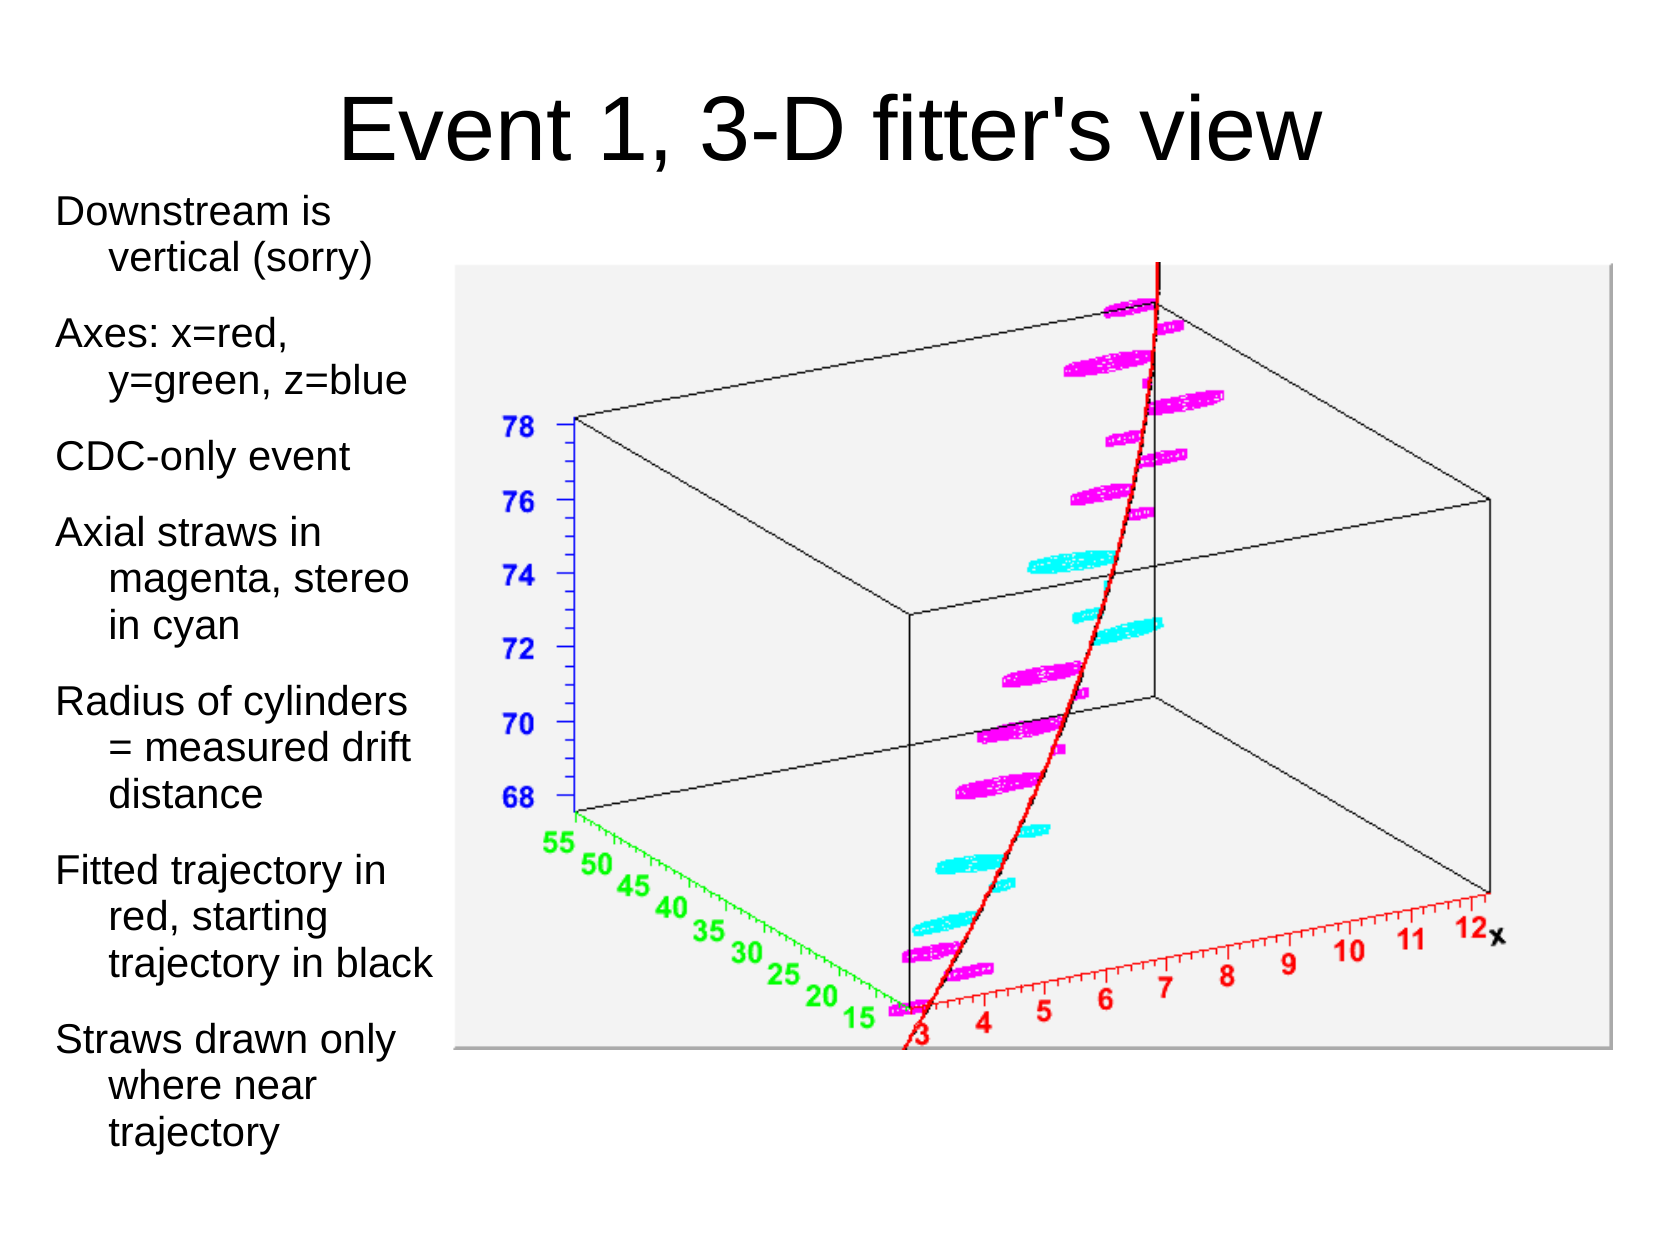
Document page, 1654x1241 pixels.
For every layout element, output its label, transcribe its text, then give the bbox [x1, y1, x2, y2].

title Event 1, 3-D fitter's view [86, 32, 1576, 226]
picture [452, 262, 1613, 1050]
list Downstream is vertical (sorry) Axes: x=red, y=green, z=blue CDC-only event Axial straws in magenta, stereo in cyan Radius of cylinders = measured drift distance Fitted trajectory in red, starting trajectory in black Straws drawn only where near trajectory [37, 187, 443, 1202]
